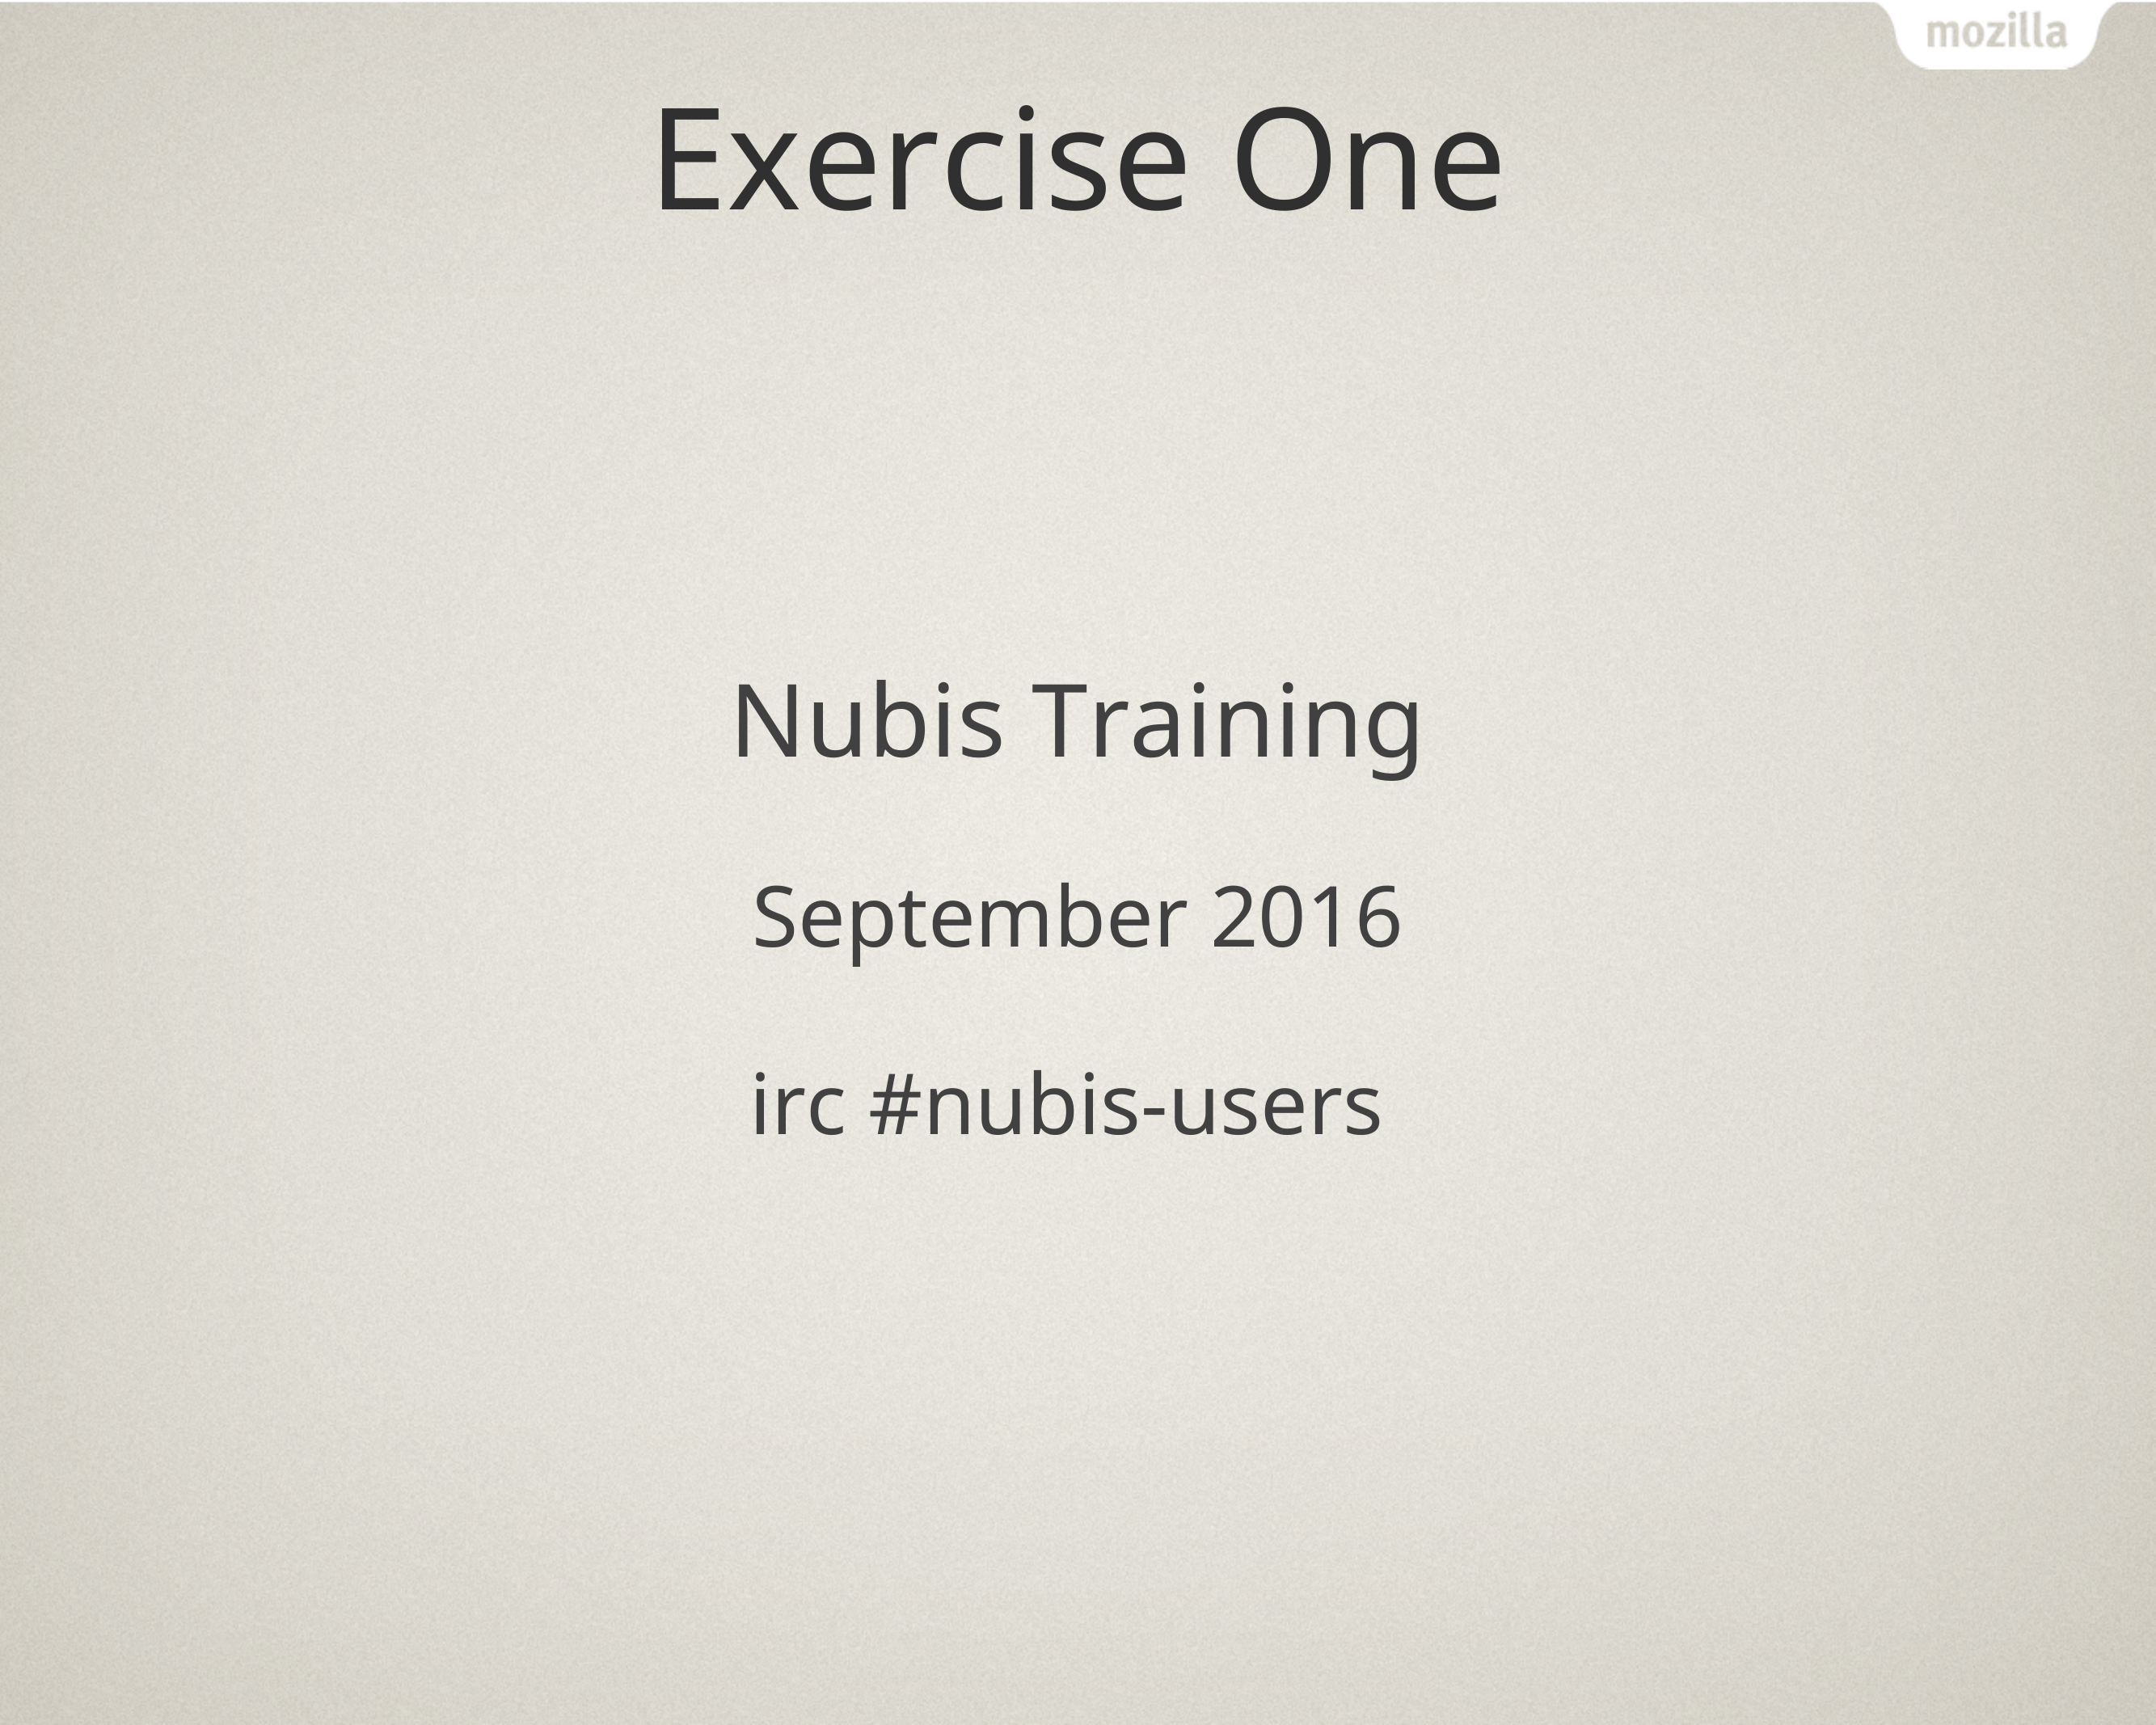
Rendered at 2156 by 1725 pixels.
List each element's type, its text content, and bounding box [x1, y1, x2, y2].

title Exercise One [58, 45, 2097, 261]
subtitle Nubis Training September 2016 irc #nubis-users [108, 403, 2048, 1404]
picture [0, 0, 2156, 1725]
